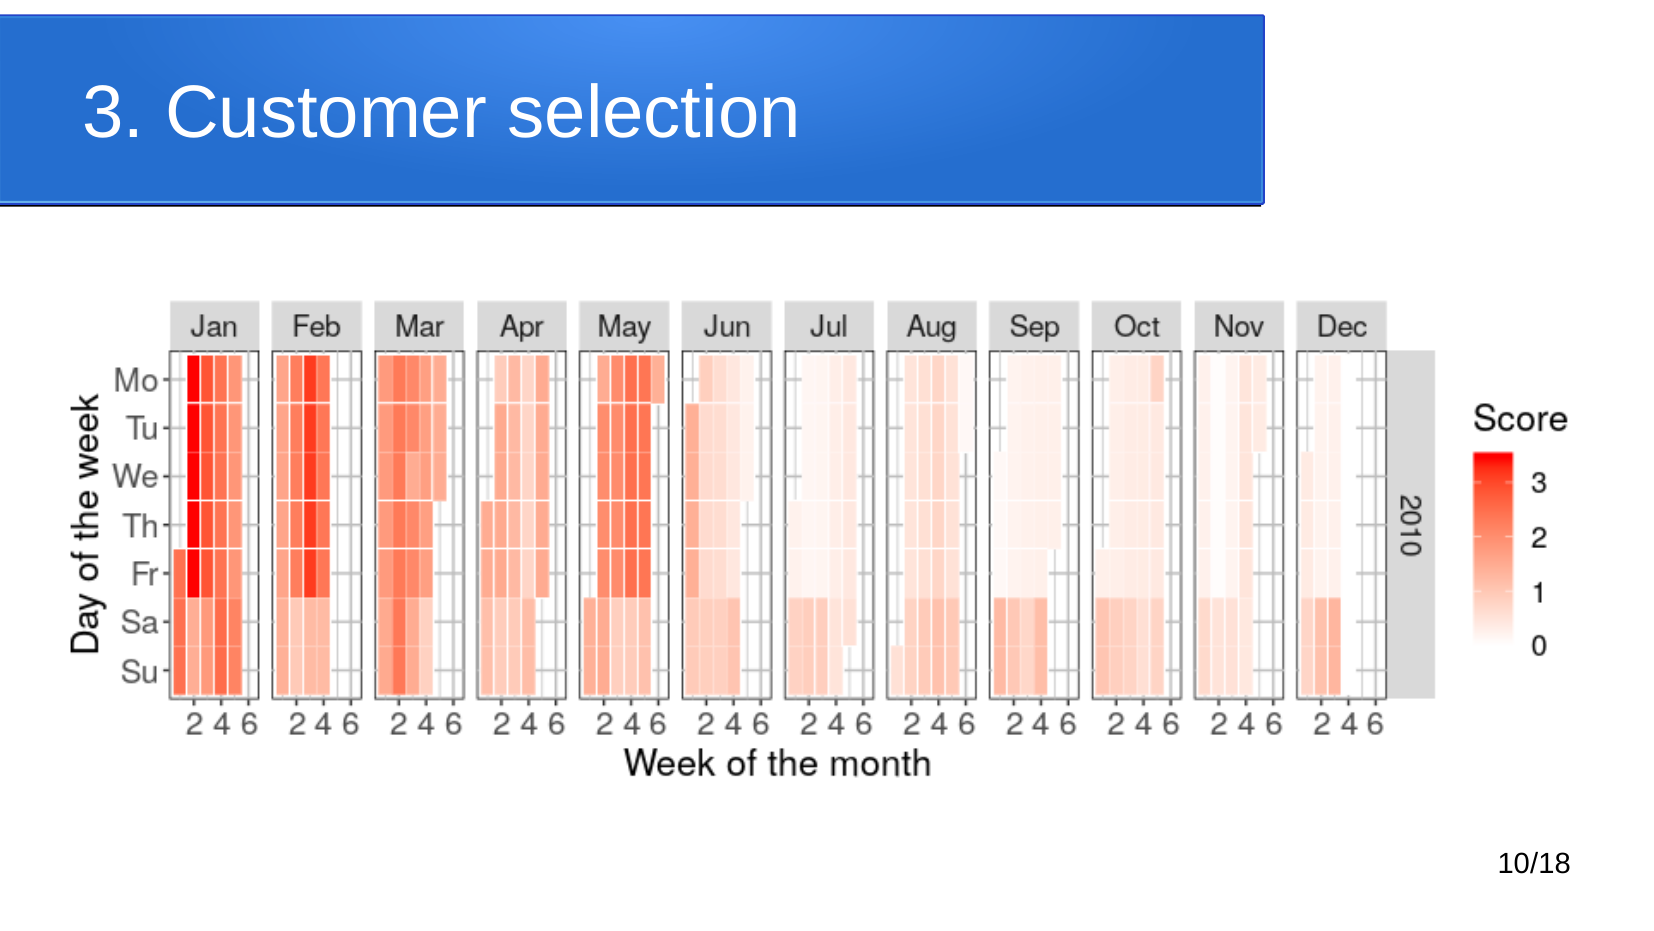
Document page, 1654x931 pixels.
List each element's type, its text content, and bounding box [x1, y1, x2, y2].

picture [59, 289, 1595, 796]
title 3. Customer selection [82, 29, 1261, 196]
